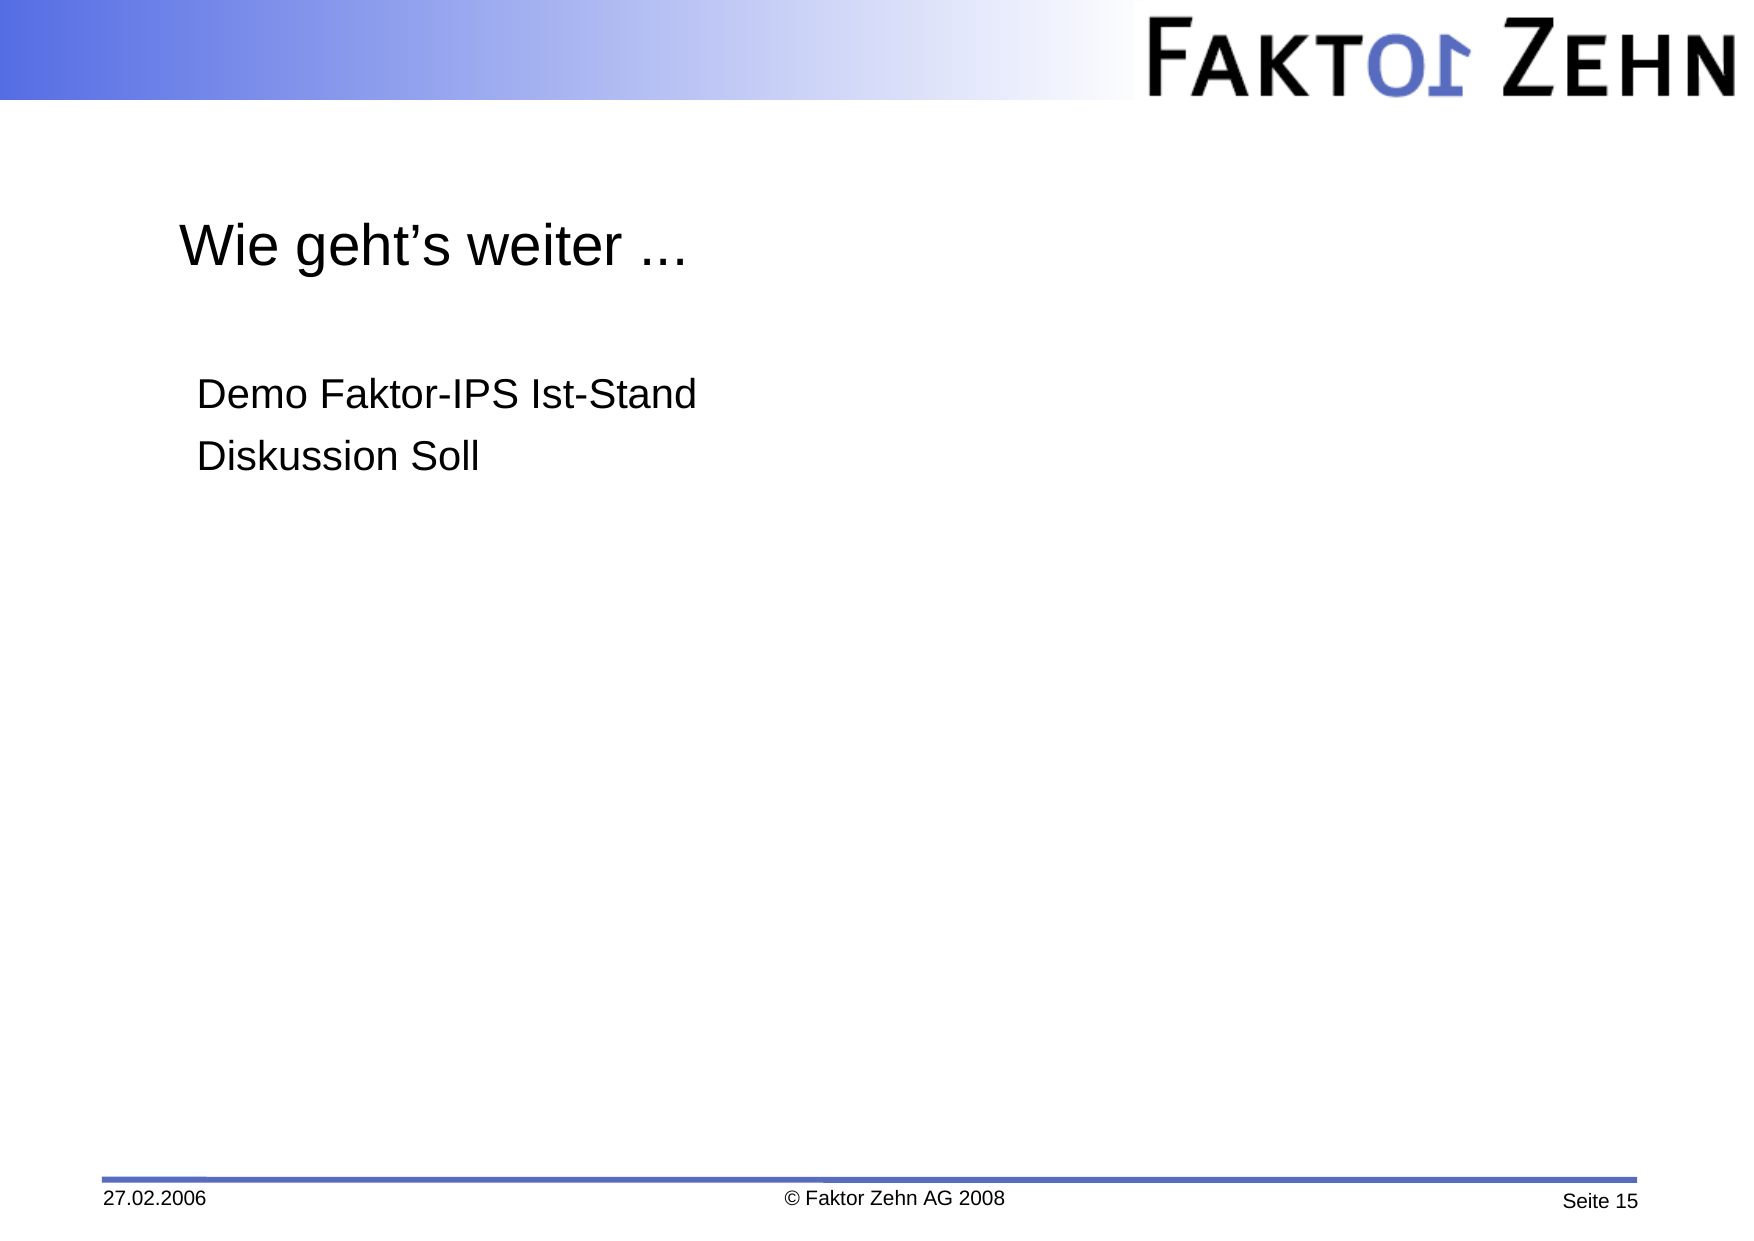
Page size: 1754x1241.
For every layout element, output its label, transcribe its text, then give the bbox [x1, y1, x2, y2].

title Wie geht’s weiter ... [179, 142, 1576, 349]
picture [1133, 2, 1749, 105]
list Demo Faktor-IPS Ist-Stand Diskussion Soll [179, 371, 1576, 502]
